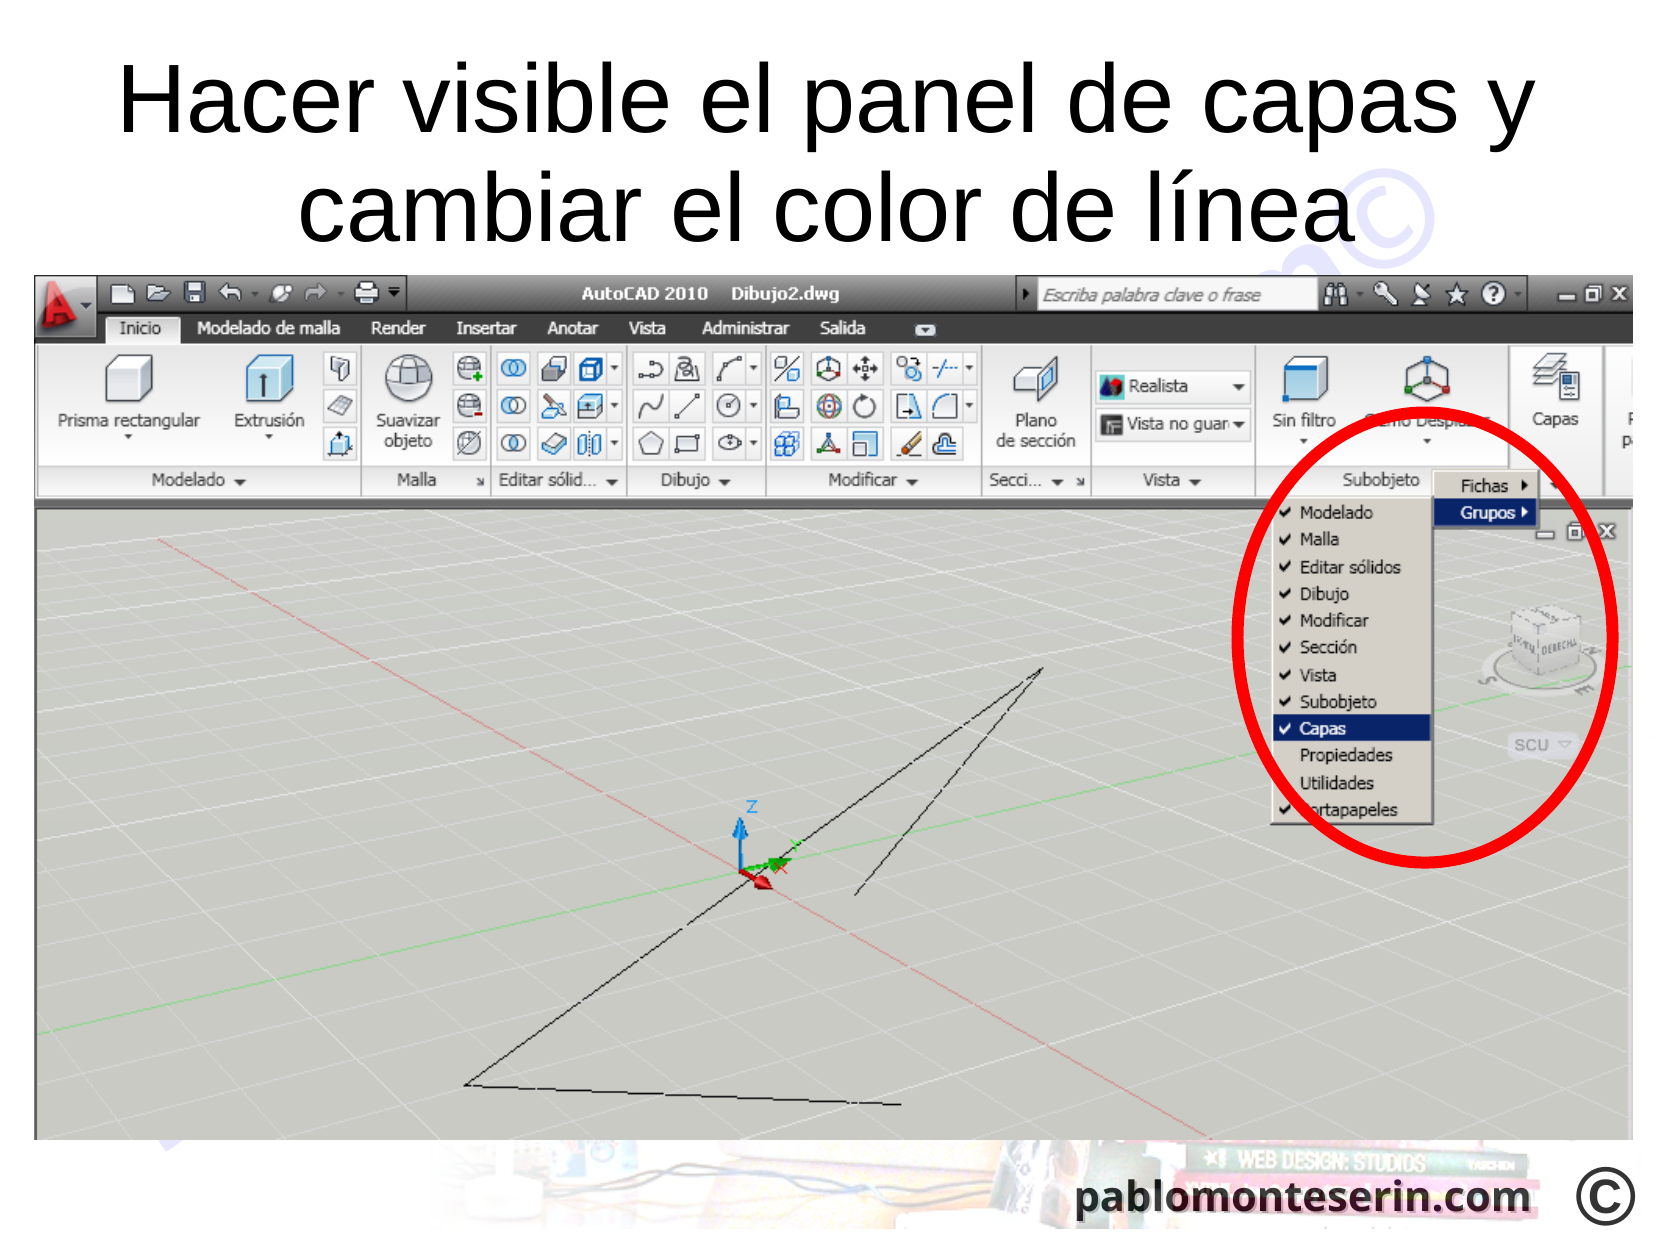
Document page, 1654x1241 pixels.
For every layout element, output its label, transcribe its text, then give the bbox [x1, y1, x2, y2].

picture [34, 275, 1654, 1229]
title Hacer visible el panel de capas y cambiar el color de línea [82, 44, 1571, 262]
